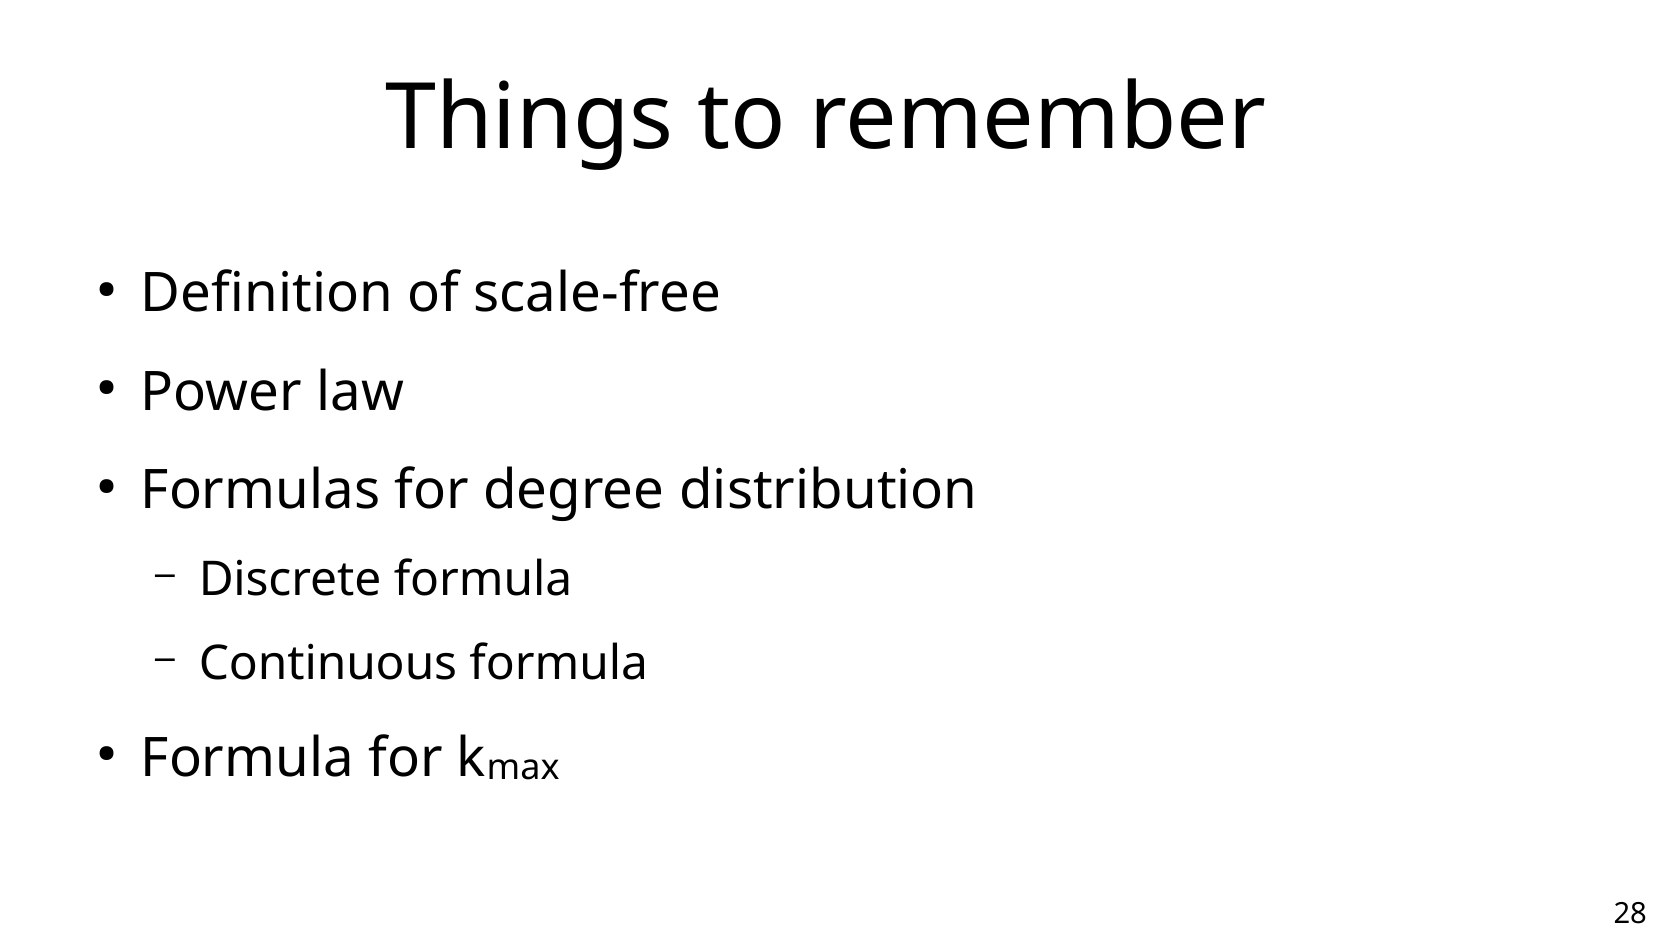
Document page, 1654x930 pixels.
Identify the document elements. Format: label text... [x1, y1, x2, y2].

title Things to remember [82, 1, 1571, 225]
list Definition of scale-free Power law Formulas for degree distribution Discrete formula Continuous formula Formula for kmax [82, 252, 1571, 793]
